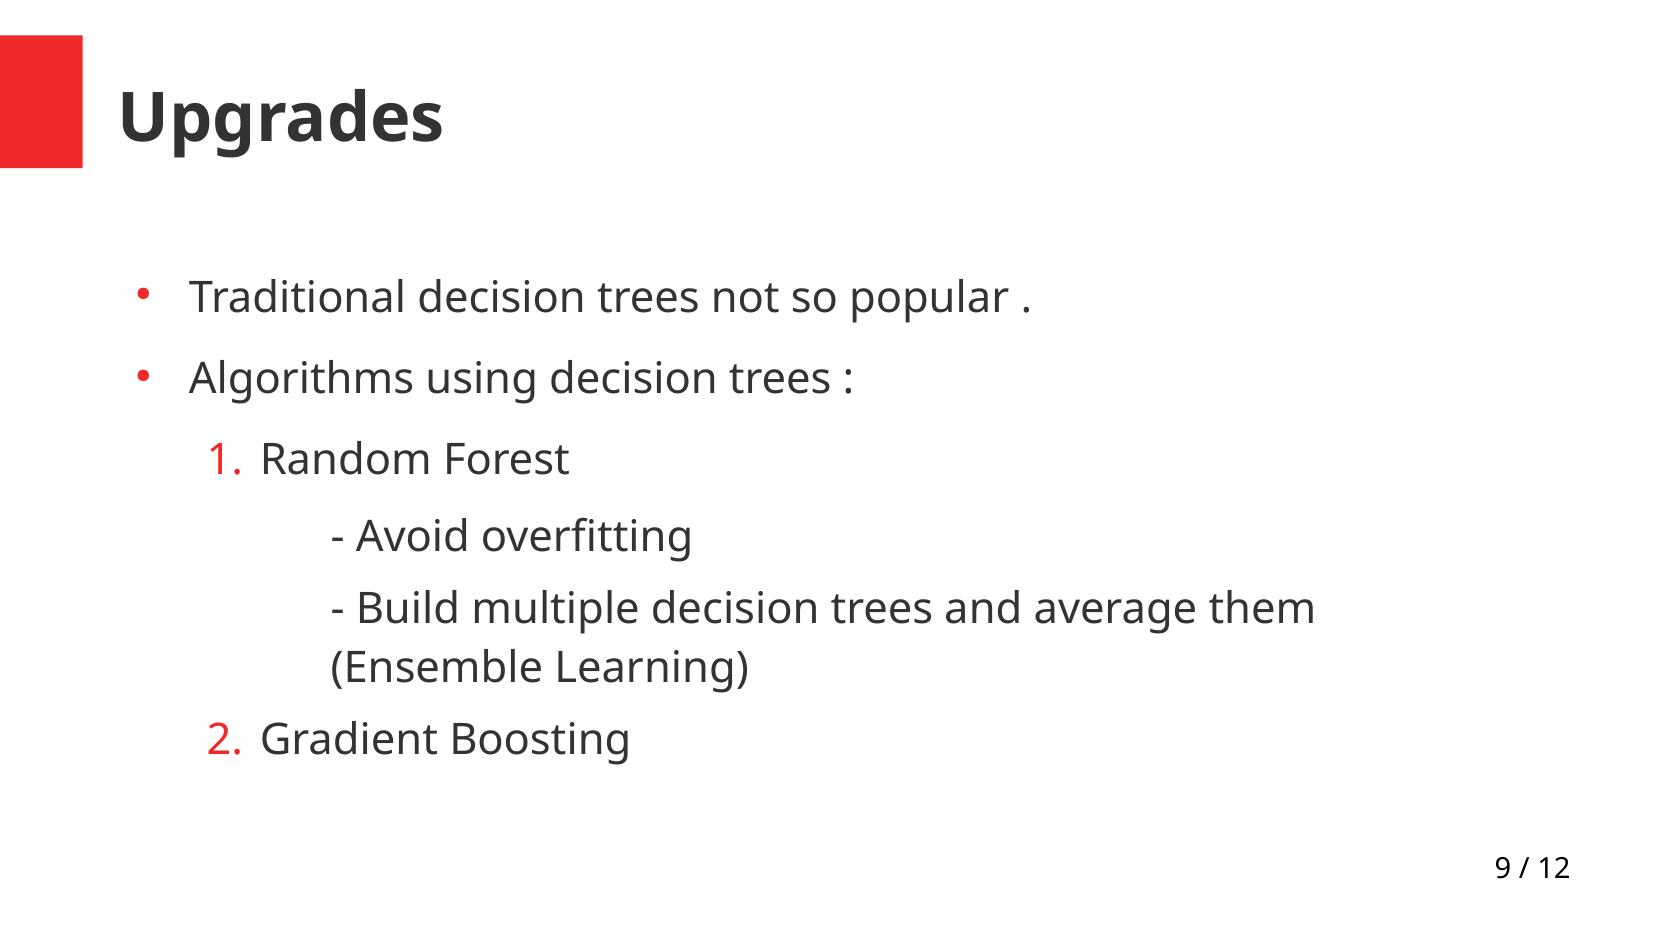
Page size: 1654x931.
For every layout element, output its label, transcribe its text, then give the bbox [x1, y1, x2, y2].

title Upgrades [117, 36, 1571, 193]
list Traditional decision trees not so popular . Algorithms using decision trees : Random Forest - Avoid overfitting - Build multiple decision trees and average them (Ensemble Learning) Gradient Boosting [117, 265, 1536, 806]
